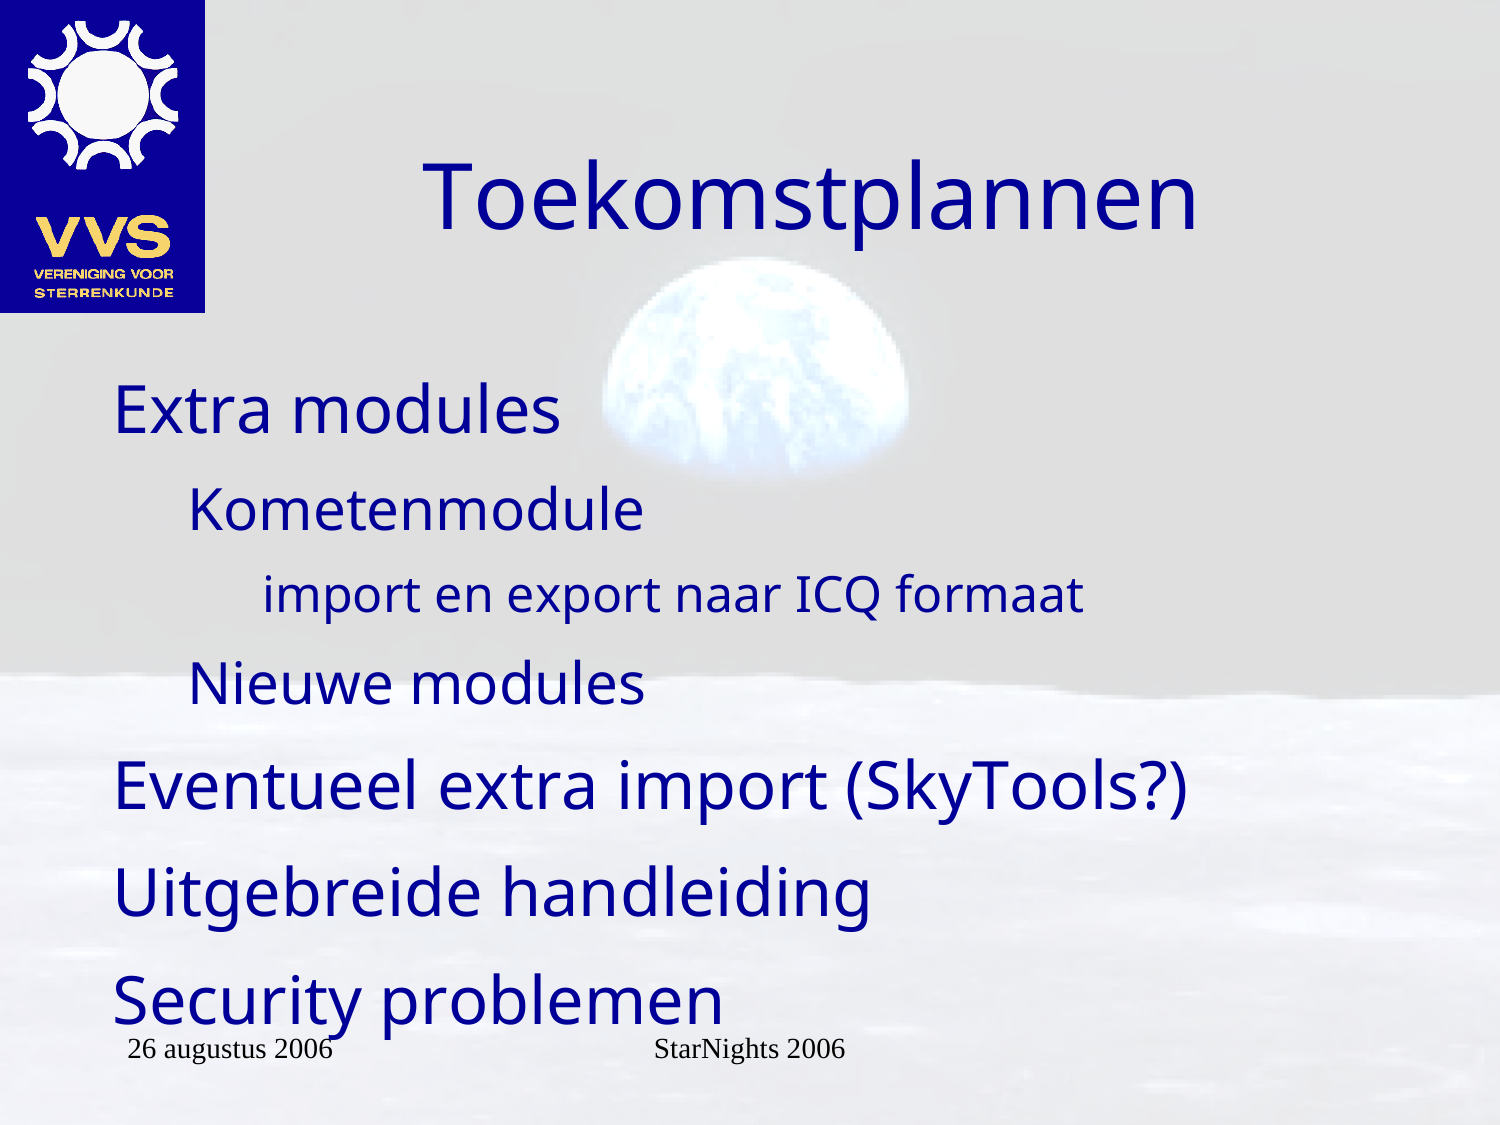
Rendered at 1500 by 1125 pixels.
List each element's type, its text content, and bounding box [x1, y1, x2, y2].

list Extra modules Kometenmodule import en export naar ICQ formaat Nieuwe modules Eventueel extra import (SkyTools?) Uitgebreide handleiding Security problemen [112, 362, 1388, 1001]
title Toekomstplannen [237, 76, 1388, 312]
picture [0, 0, 205, 313]
